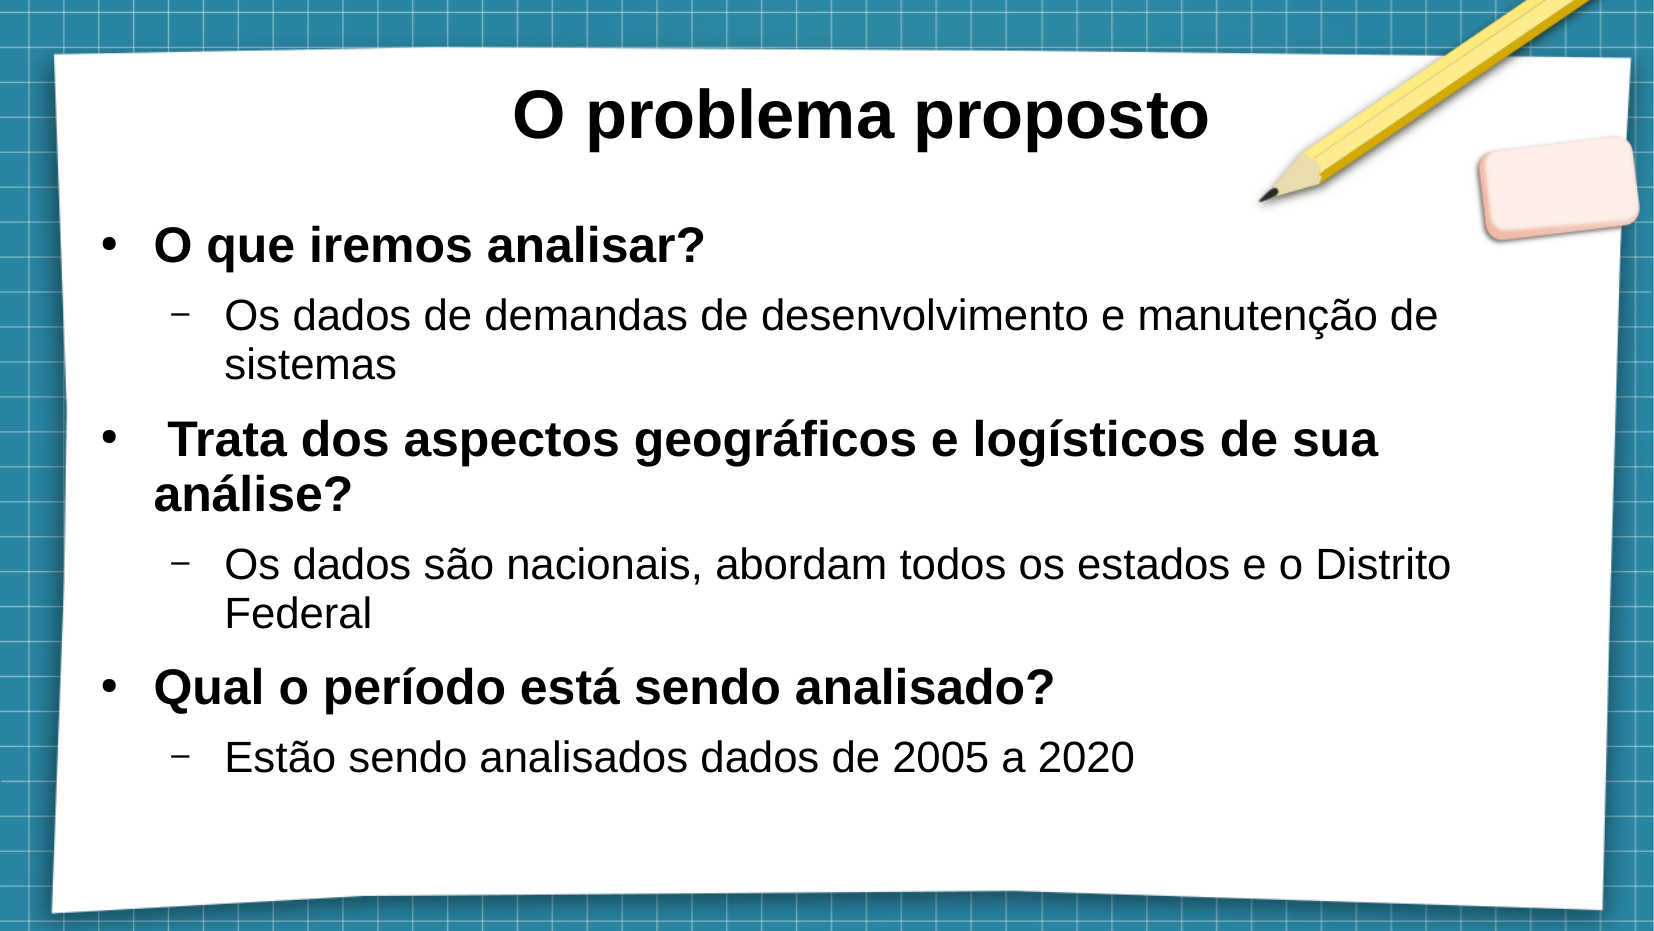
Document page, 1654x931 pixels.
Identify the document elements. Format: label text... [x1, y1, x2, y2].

title O problema proposto [82, 37, 1571, 193]
picture [0, 0, 1654, 931]
list O que iremos analisar? Os dados de demandas de desenvolvimento e manutenção de sistemas Trata dos aspectos geográficos e logísticos de sua análise? Os dados são nacionais, abordam todos os estados e o Distrito Federal Qual o período está sendo analisado? Estão sendo analisados dados de 2005 a 2020 [82, 217, 1571, 758]
